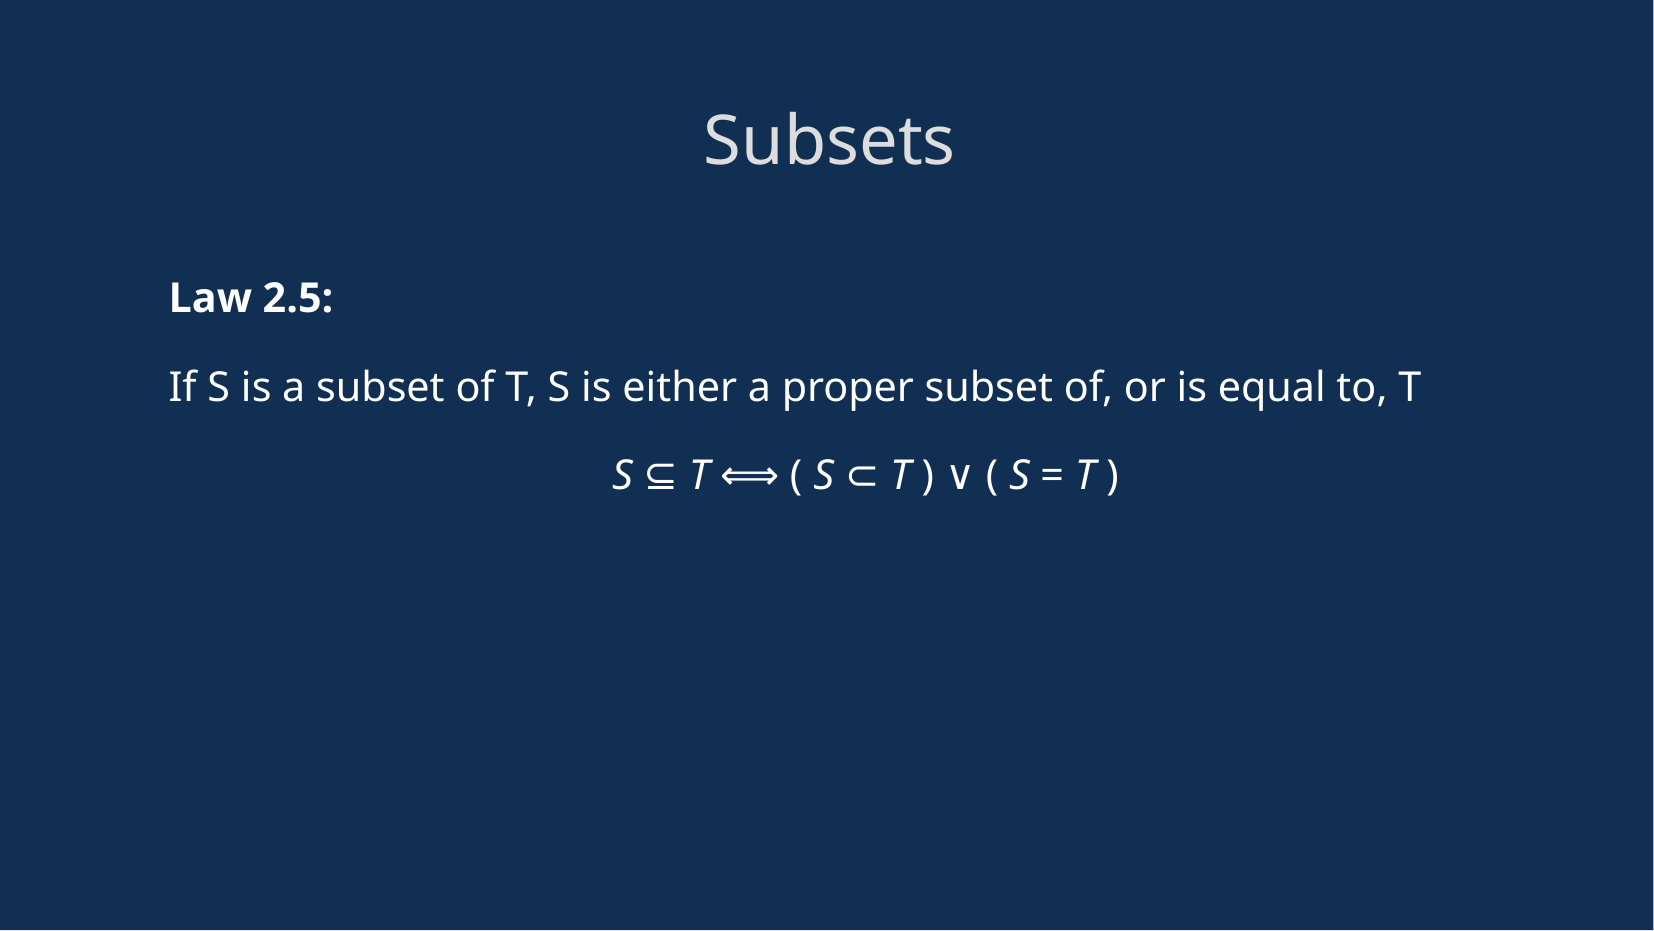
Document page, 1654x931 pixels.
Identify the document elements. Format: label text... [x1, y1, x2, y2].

title Subsets [97, 56, 1563, 220]
list Law 2.5: If S is a subset of T, S is either a proper subset of, or is equal to, T S ⊆ T ⟺ ( S ⊂ T ) ∨ ( S = T ) [97, 268, 1563, 806]
